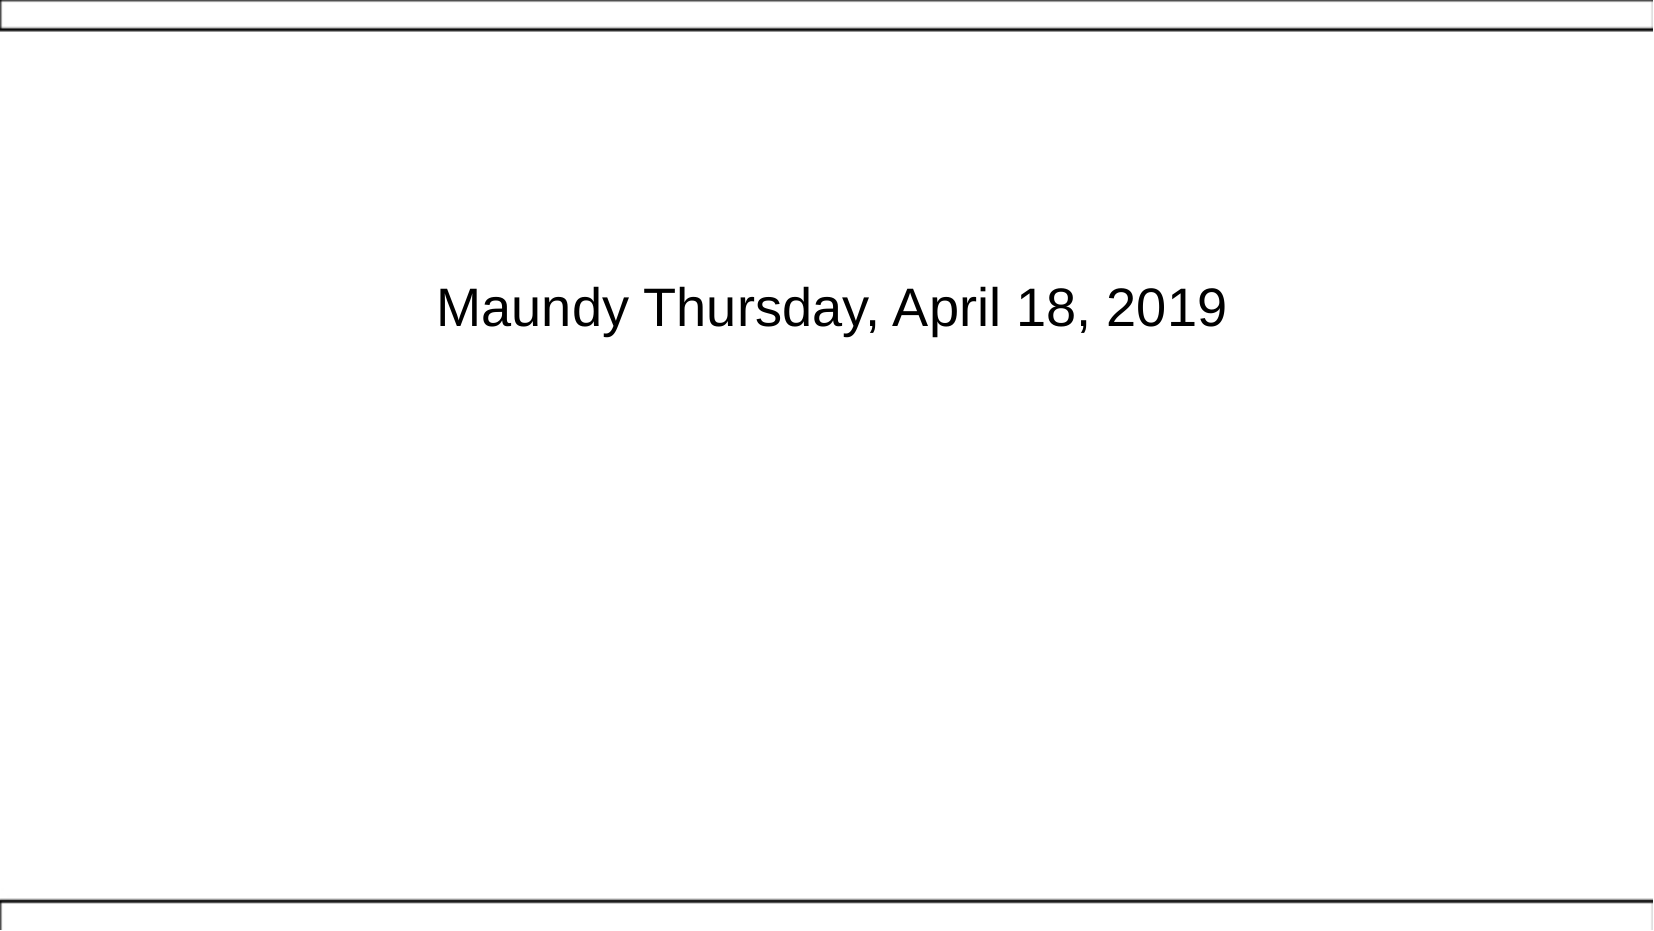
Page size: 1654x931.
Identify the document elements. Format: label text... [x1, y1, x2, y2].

picture [0, 0, 1653, 930]
text_box Maundy Thursday, April 18, 2019 [315, 270, 1351, 346]
